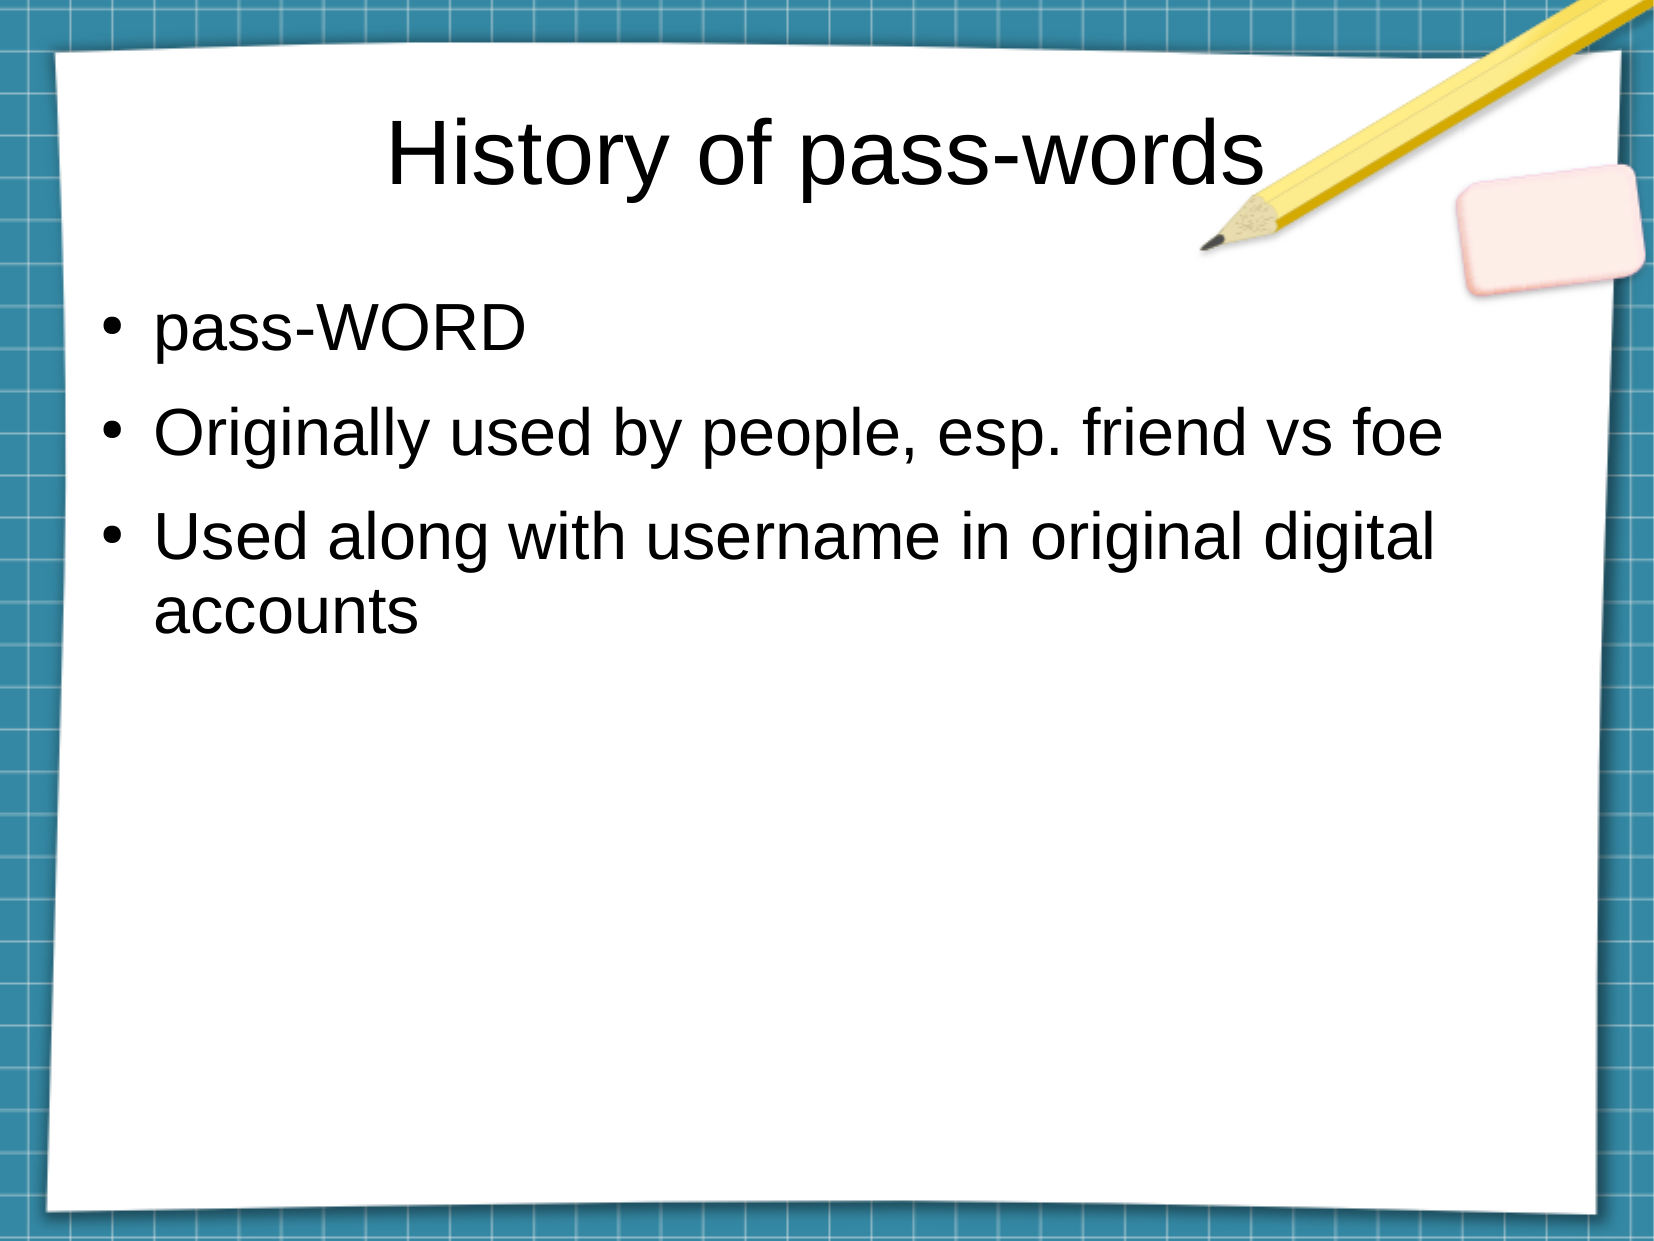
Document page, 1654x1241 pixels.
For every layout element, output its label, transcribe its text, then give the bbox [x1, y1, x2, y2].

title History of pass-words [82, 49, 1571, 257]
list pass-WORD Originally used by people, esp. friend vs foe Used along with username in original digital accounts [82, 290, 1571, 1010]
picture [0, 0, 1654, 1241]
